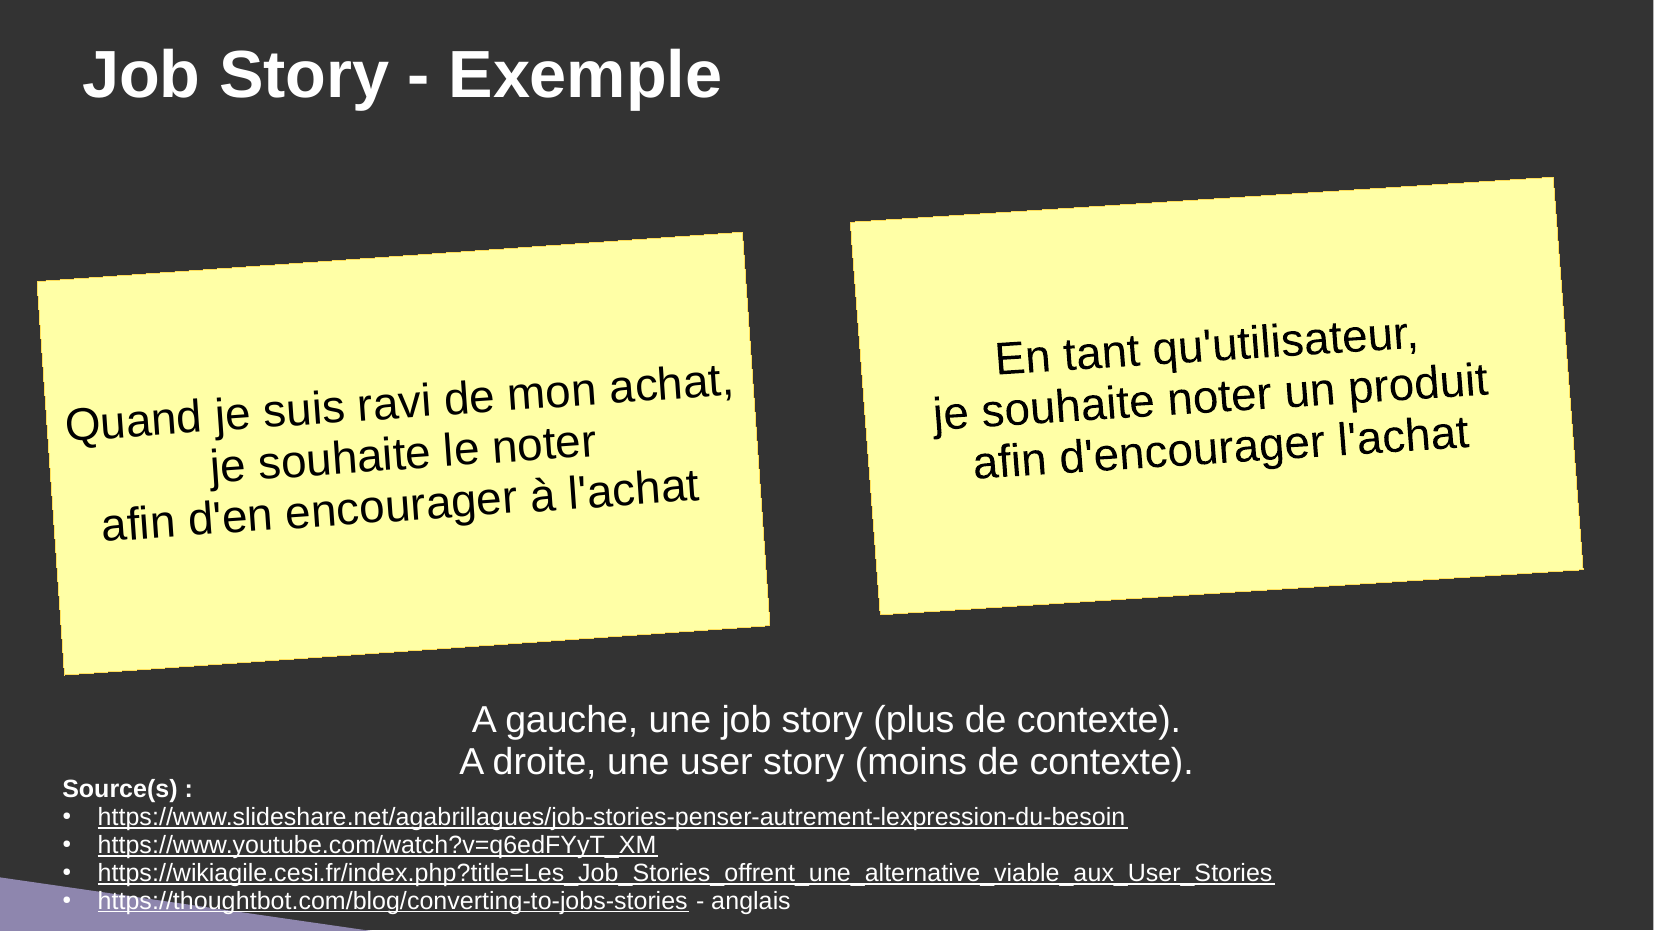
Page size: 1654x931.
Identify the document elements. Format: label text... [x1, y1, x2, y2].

title Job Story - Exemple [82, 37, 1571, 122]
text_box Source(s) : https://www.slideshare.net/agabrillagues/job-stories-penser-autrement-lexpression-du-besoin https://www.youtube.com/watch?v=q6edFYyT_XM https://wikiagile.cesi.fr/index.php?title=Les_Job_Stories_offrent_une_alternative_viable_aux_User_Stories https://thoughtbot.com/blog/converting-to-jobs-stories - anglais [47, 767, 1533, 923]
text_box En tant qu'utilisateur, je souhaite noter un produit afin d'encourager l'achat [850, 177, 1584, 615]
text_box A gauche, une job story (plus de contexte). A droite, une user story (moins de contexte). [410, 691, 1244, 767]
text_box Quand je suis ravi de mon achat, je souhaite le noter afin d'en encourager à l'achat [37, 232, 770, 676]
text_box [0, 877, 372, 931]
